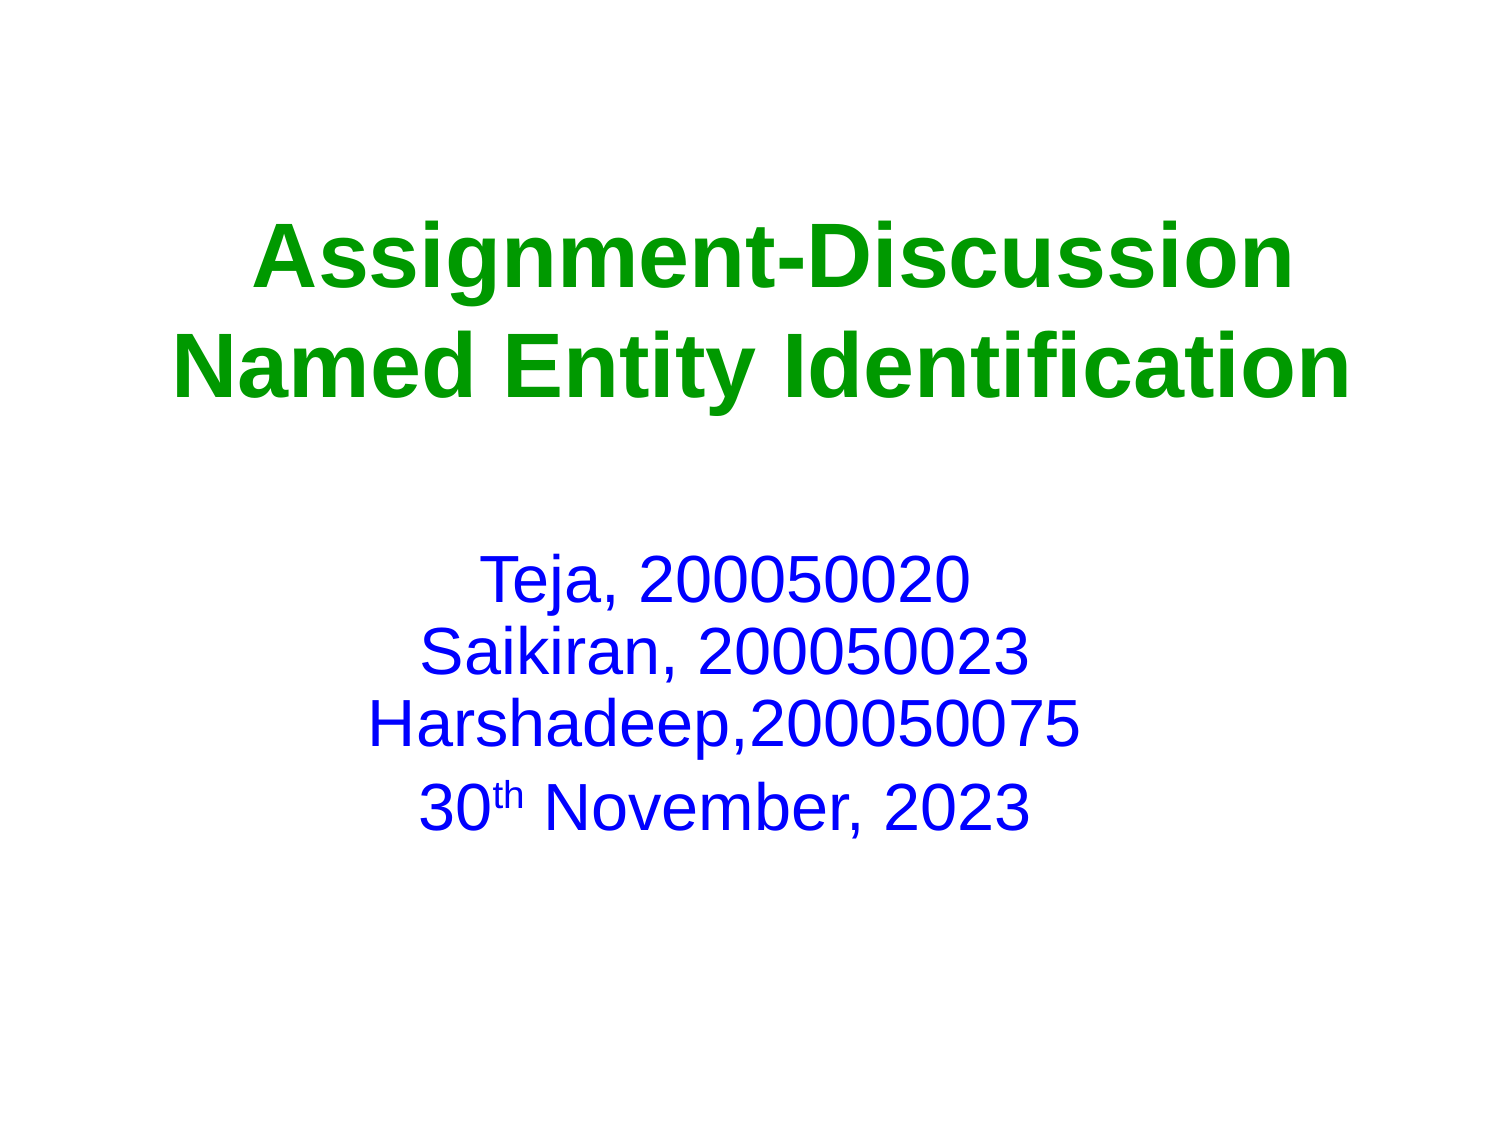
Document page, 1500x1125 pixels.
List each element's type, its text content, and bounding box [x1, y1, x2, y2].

title Assignment-Discussion Named Entity Identification [50, 125, 1475, 488]
subtitle Teja, 200050020 Saikiran, 200050023 Harshadeep,200050075 30th November, 2023 [19, 537, 1432, 800]
